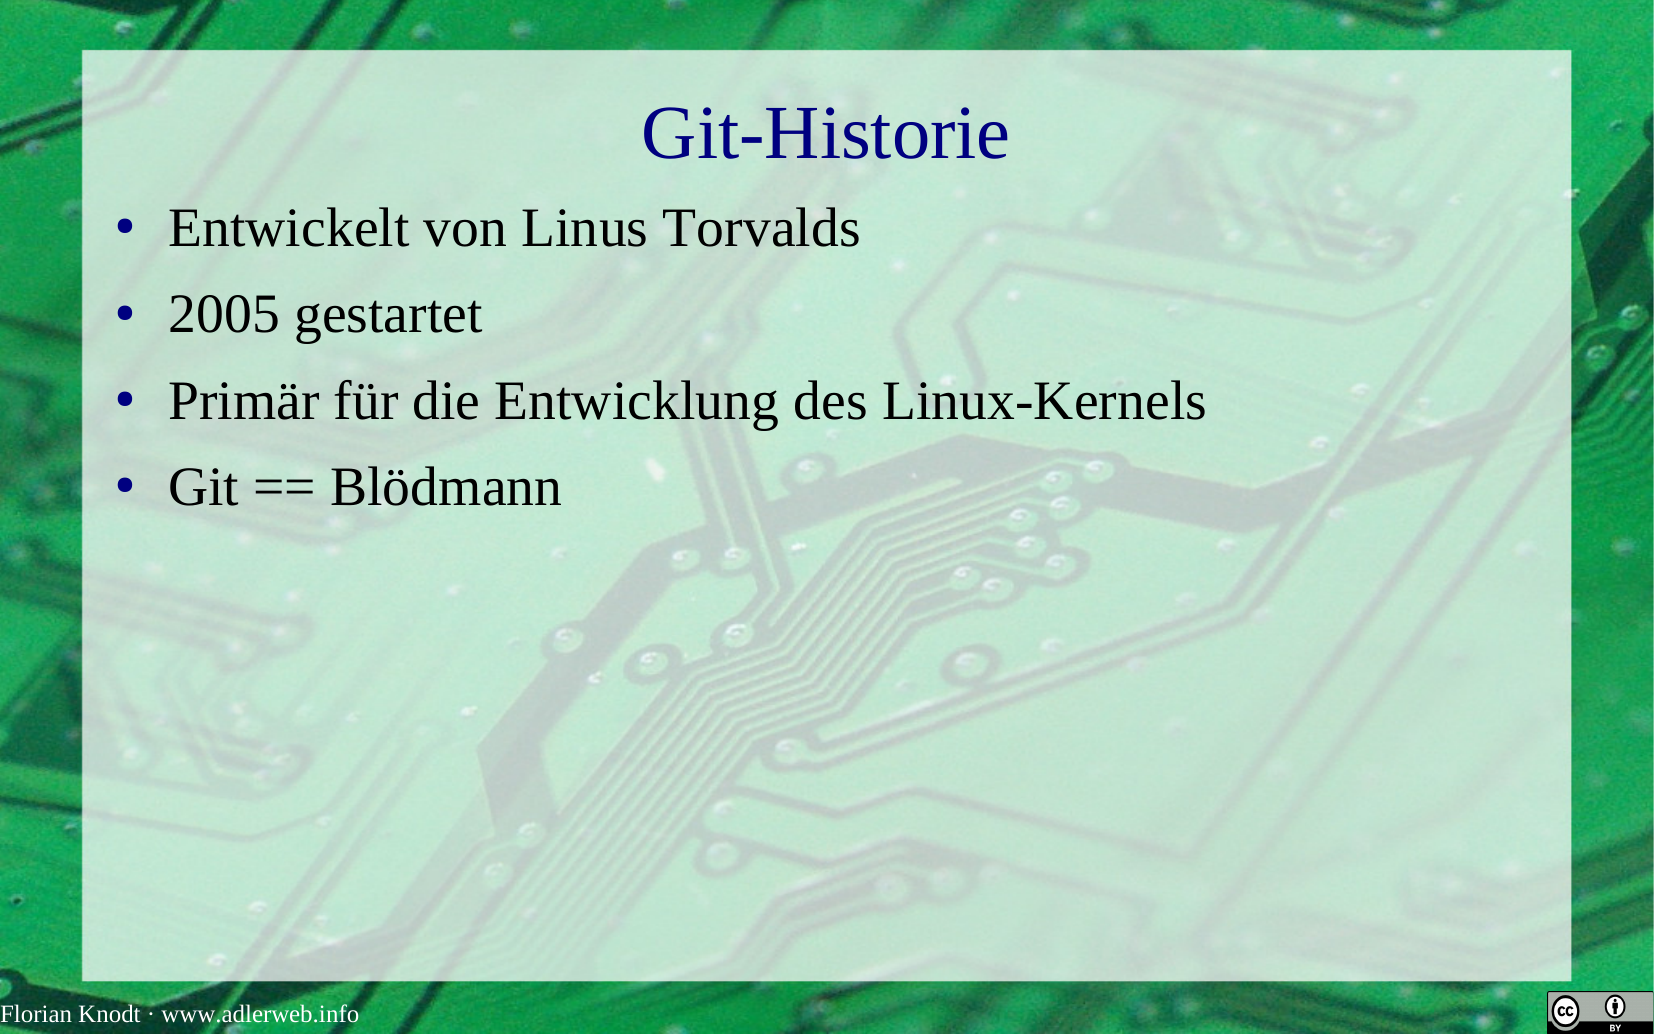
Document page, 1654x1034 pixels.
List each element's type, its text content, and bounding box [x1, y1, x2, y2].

title Git-Historie [82, 46, 1571, 196]
picture [0, 0, 1654, 1034]
list Entwickelt von Linus Torvalds 2005 gestartet Primär für die Entwicklung des Linux-Kernels Git == Blödmann [82, 196, 1571, 934]
